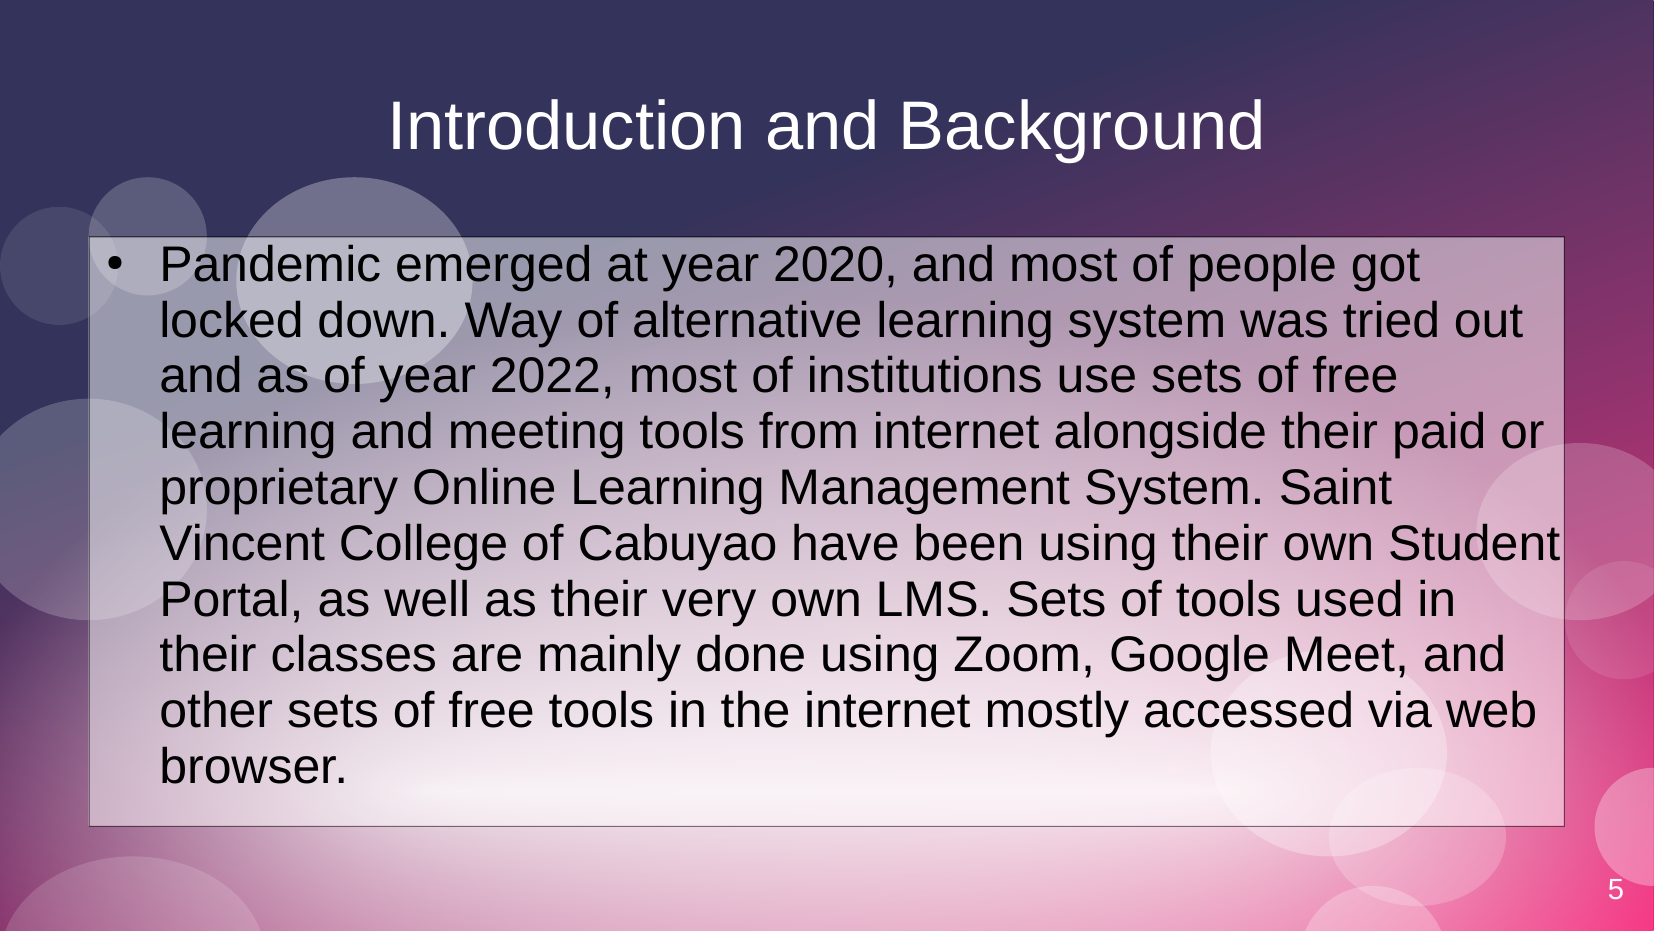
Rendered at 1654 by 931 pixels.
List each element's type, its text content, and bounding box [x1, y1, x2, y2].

title Introduction and Background [88, 44, 1565, 207]
list Pandemic emerged at year 2020, and most of people got locked down. Way of alternative learning system was tried out and as of year 2022, most of institutions use sets of free learning and meeting tools from internet alongside their paid or proprietary Online Learning Management System. Saint Vincent College of Cabuyao have been using their own Student Portal, as well as their very own LMS. Sets of tools used in their classes are mainly done using Zoom, Google Meet, and other sets of free tools in the internet mostly accessed via web browser. [88, 236, 1565, 827]
